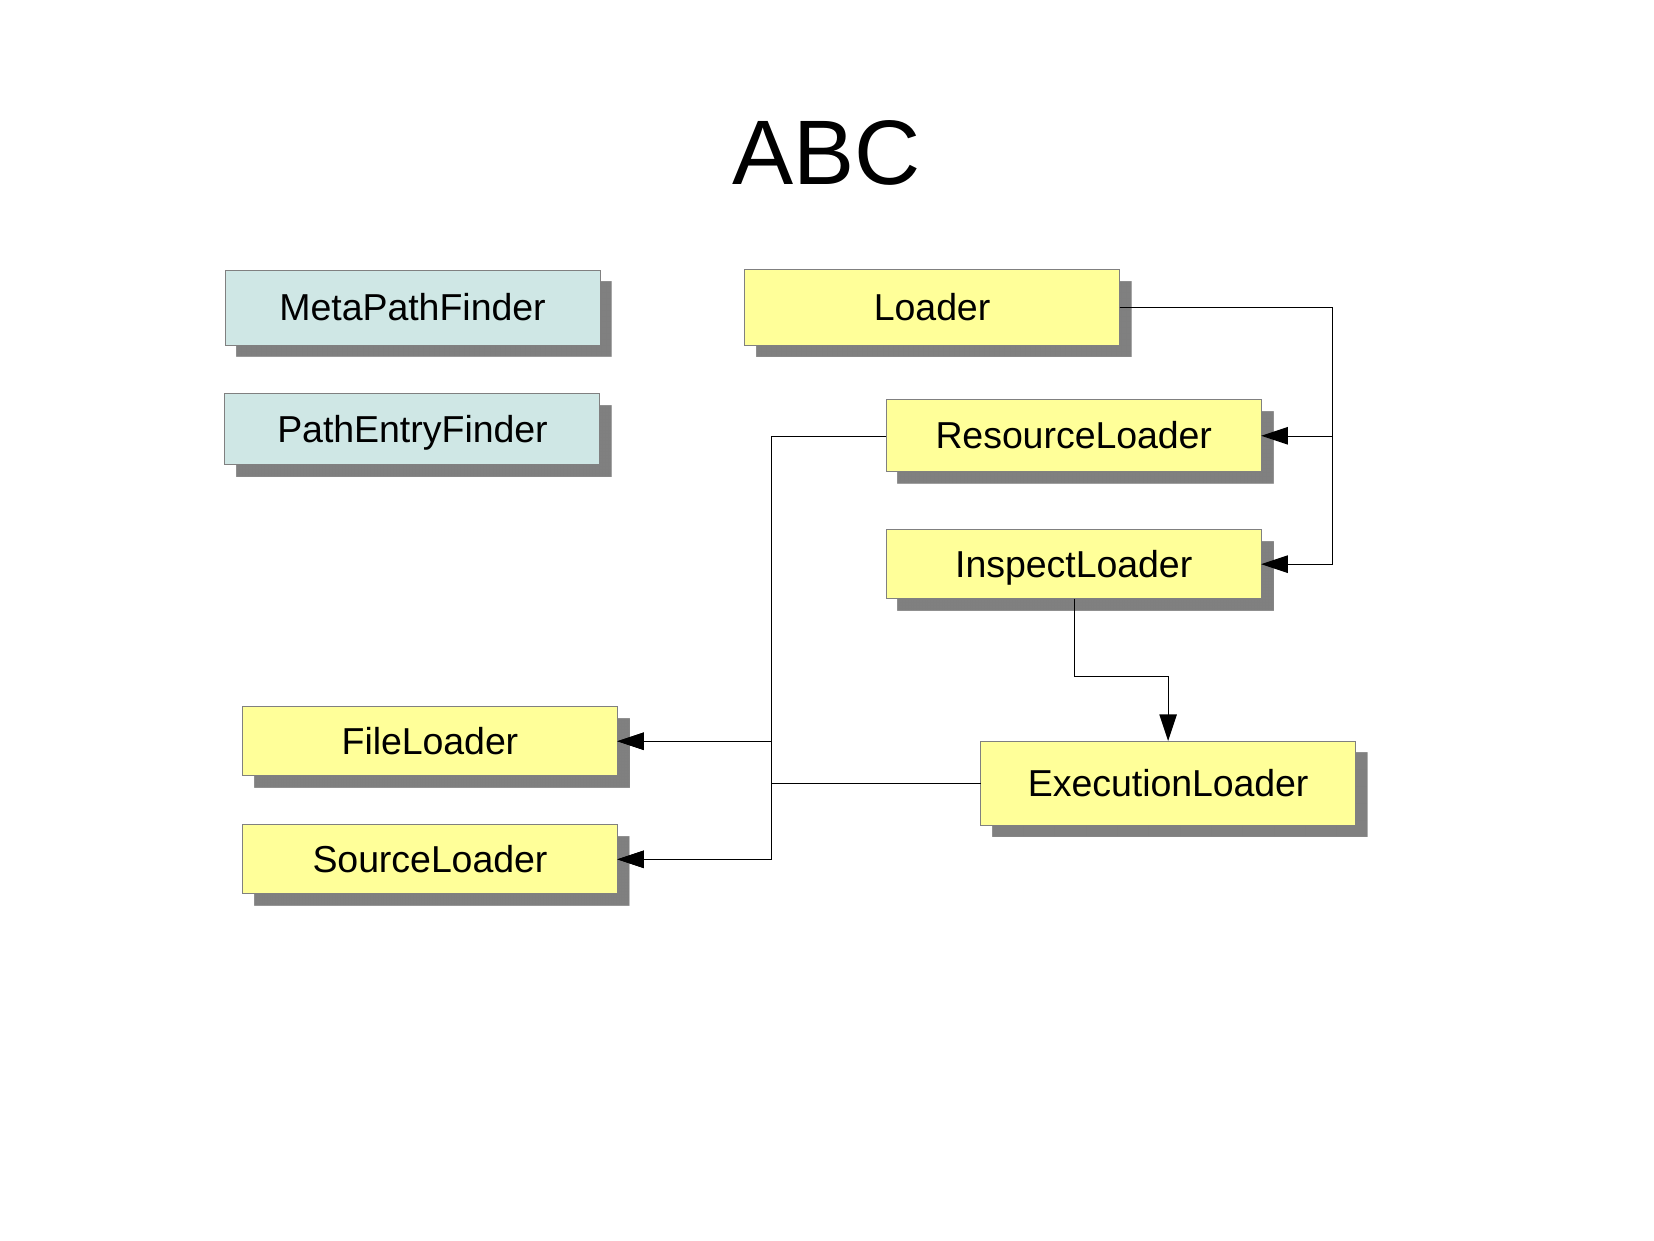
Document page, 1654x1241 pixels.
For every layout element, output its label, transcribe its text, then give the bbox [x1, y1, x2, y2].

text_box MetaPathFinder [225, 270, 601, 346]
text_box Loader [744, 269, 1120, 346]
text_box ResourceLoader [886, 399, 1262, 472]
text_box PathEntryFinder [224, 393, 600, 465]
text_box ExecutionLoader [980, 741, 1356, 826]
text_box SourceLoader [242, 824, 618, 894]
title ABC [82, 49, 1571, 257]
text_box InspectLoader [886, 529, 1262, 599]
text_box FileLoader [242, 706, 618, 776]
